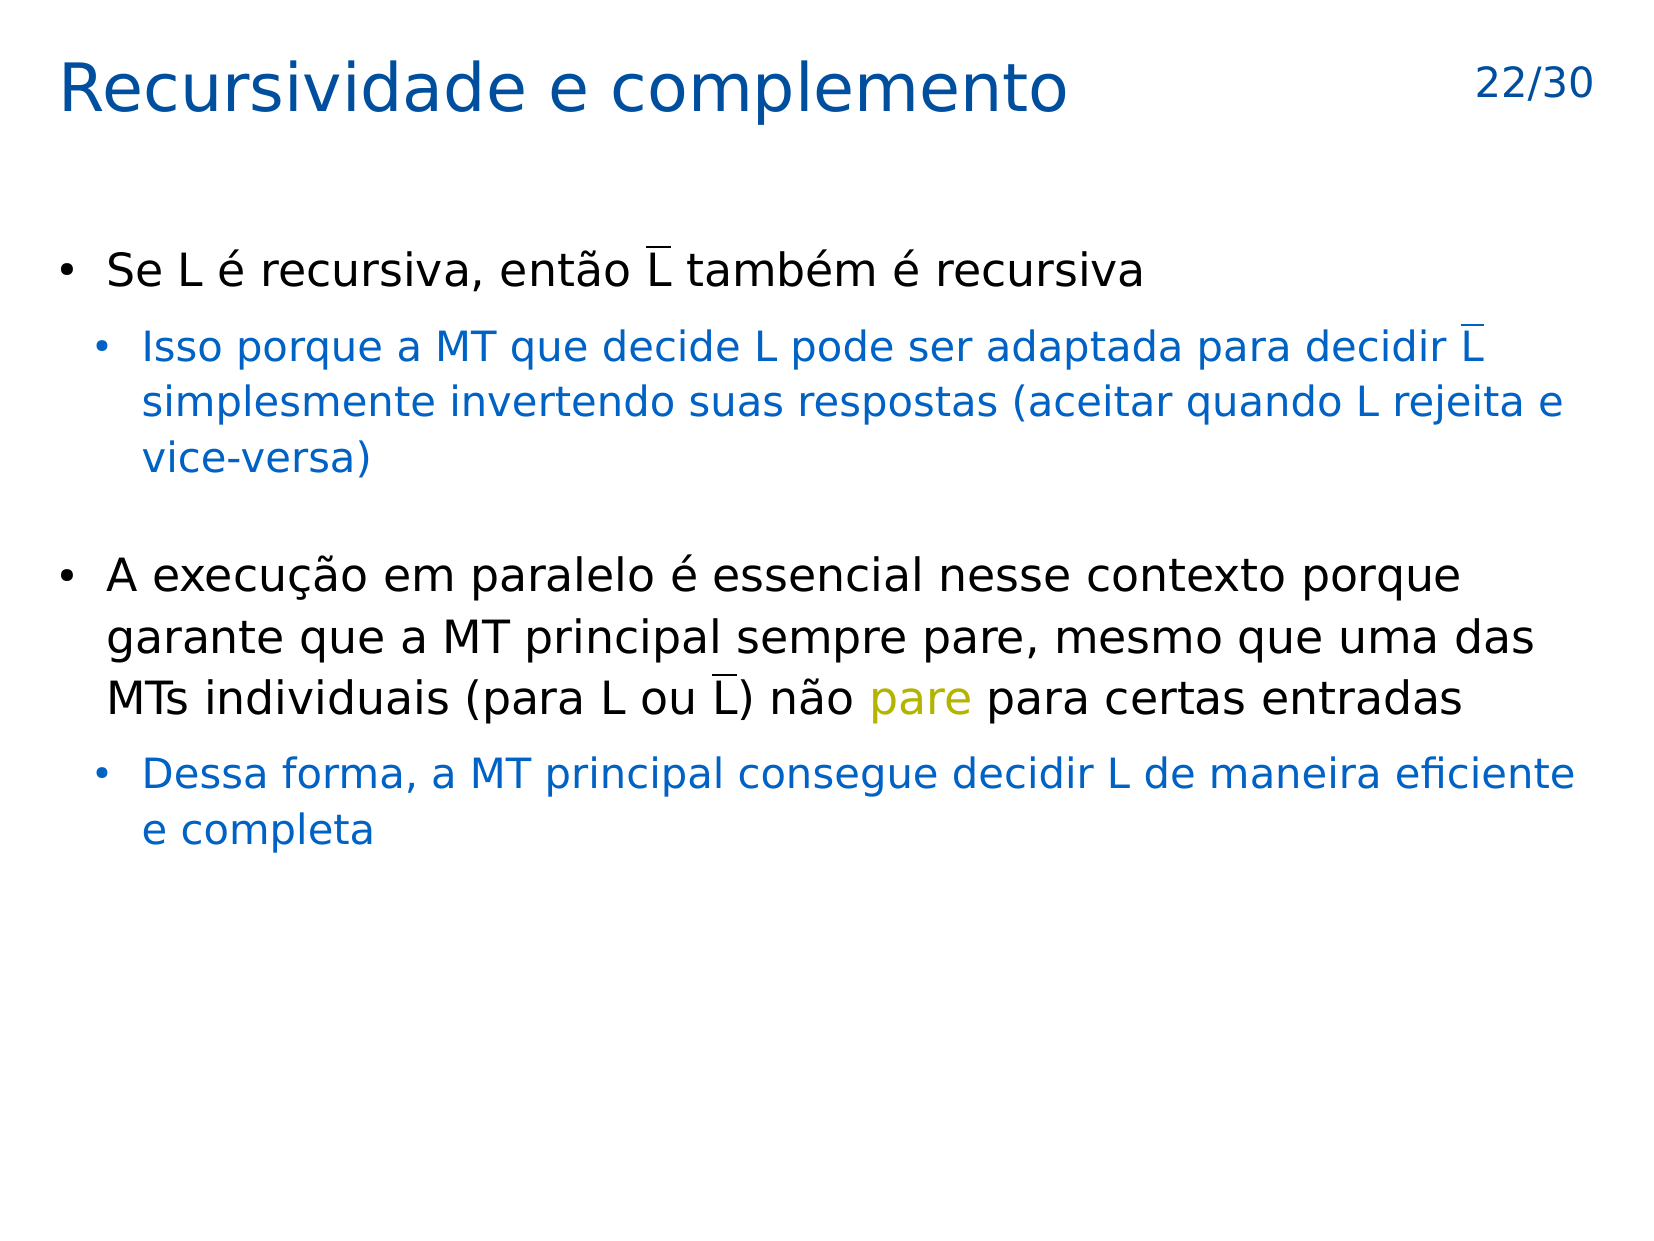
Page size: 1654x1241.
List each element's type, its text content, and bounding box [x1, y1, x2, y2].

list Se L é recursiva, então L também é recursiva Isso porque a MT que decide L pode ser adaptada para decidir L simplesmente invertendo suas respostas (aceitar quando L rejeita e vice-versa) A execução em paralelo é essencial nesse contexto porque garante que a MT principal sempre pare, mesmo que uma das MTs individuais (para L ou L) não pare para certas entradas Dessa forma, a MT principal consegue decidir L de maneira eficiente e completa [59, 236, 1595, 1211]
title Recursividade e complemento [59, 29, 1625, 148]
